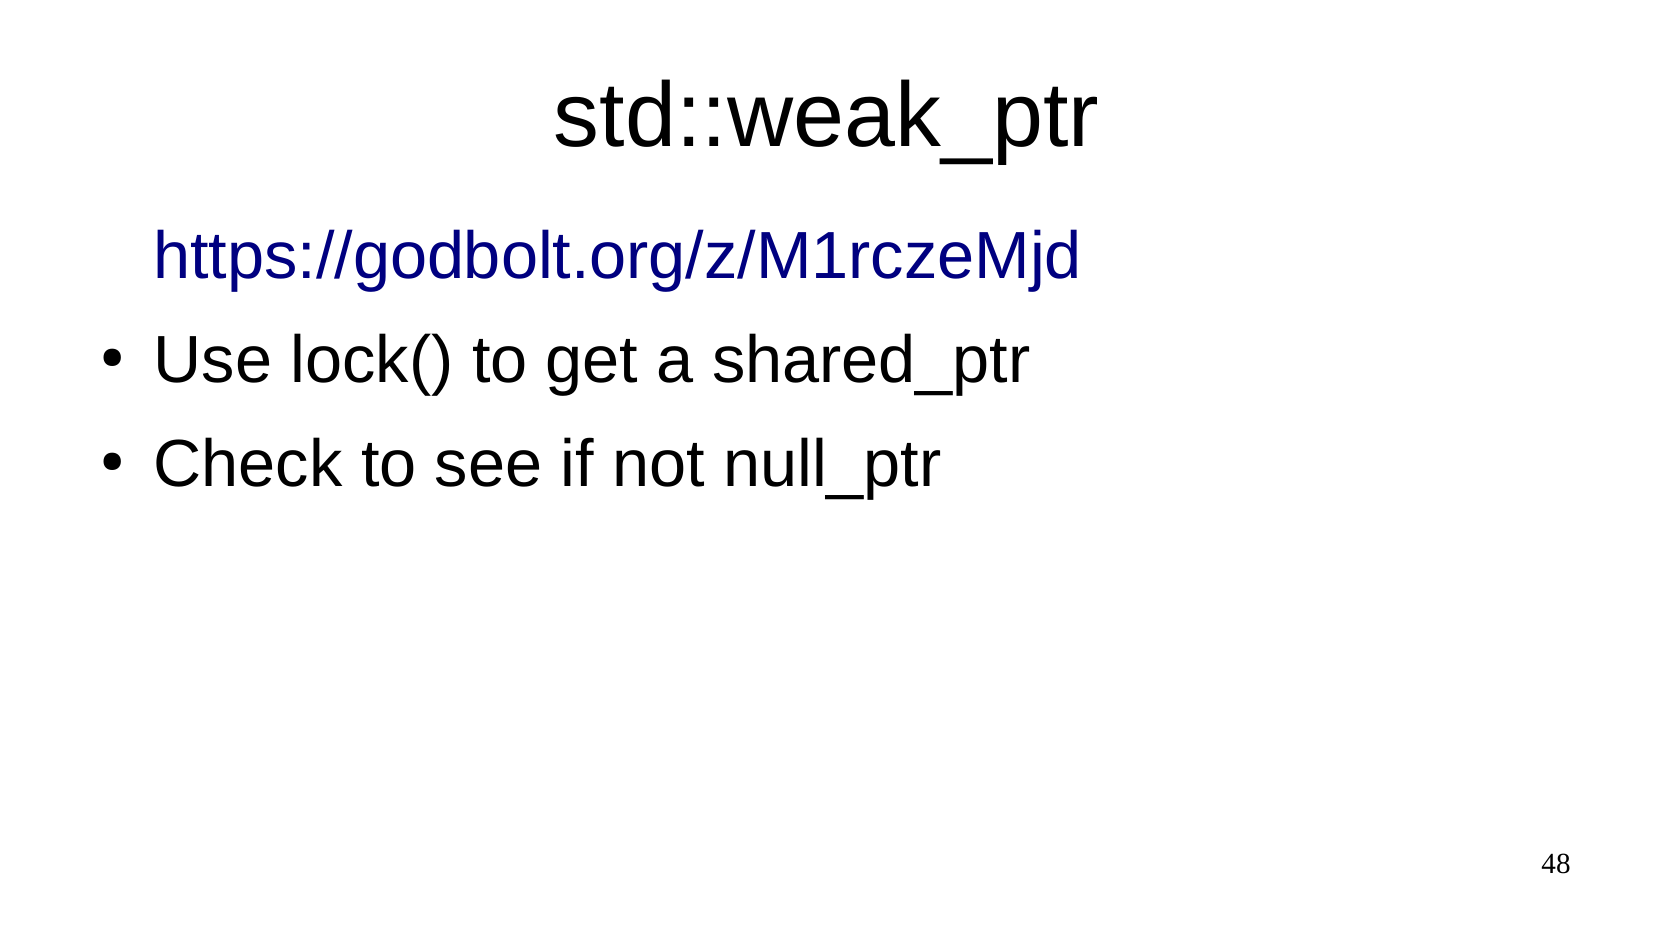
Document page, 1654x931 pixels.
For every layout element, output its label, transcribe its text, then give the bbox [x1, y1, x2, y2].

title std::weak_ptr [82, 37, 1571, 193]
list https://godbolt.org/z/M1rczeMjd Use lock() to get a shared_ptr Check to see if not null_ptr [82, 217, 1571, 758]
